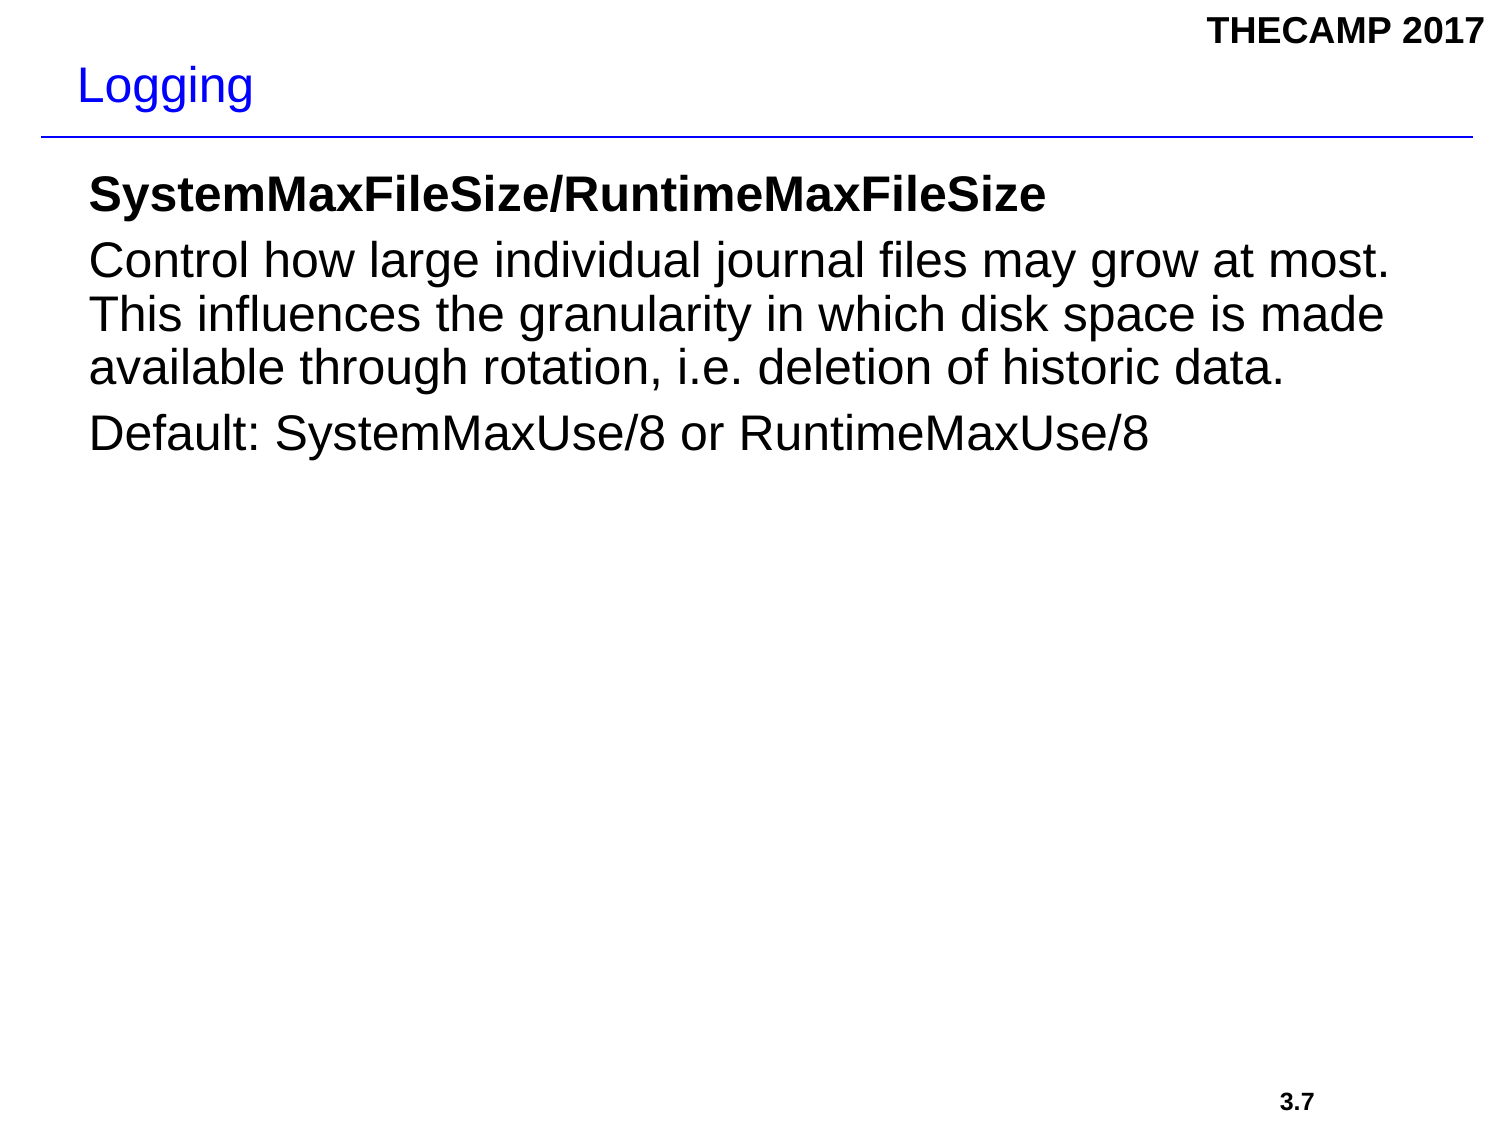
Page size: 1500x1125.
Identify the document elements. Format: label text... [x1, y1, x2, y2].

title Logging [76, 39, 1424, 126]
list SystemMaxFileSize/RuntimeMaxFileSize Control how large individual journal files may grow at most. This influences the granularity in which disk space is made available through rotation, i.e. deletion of historic data. Default: SystemMaxUse/8 or RuntimeMaxUse/8 [88, 113, 1398, 857]
